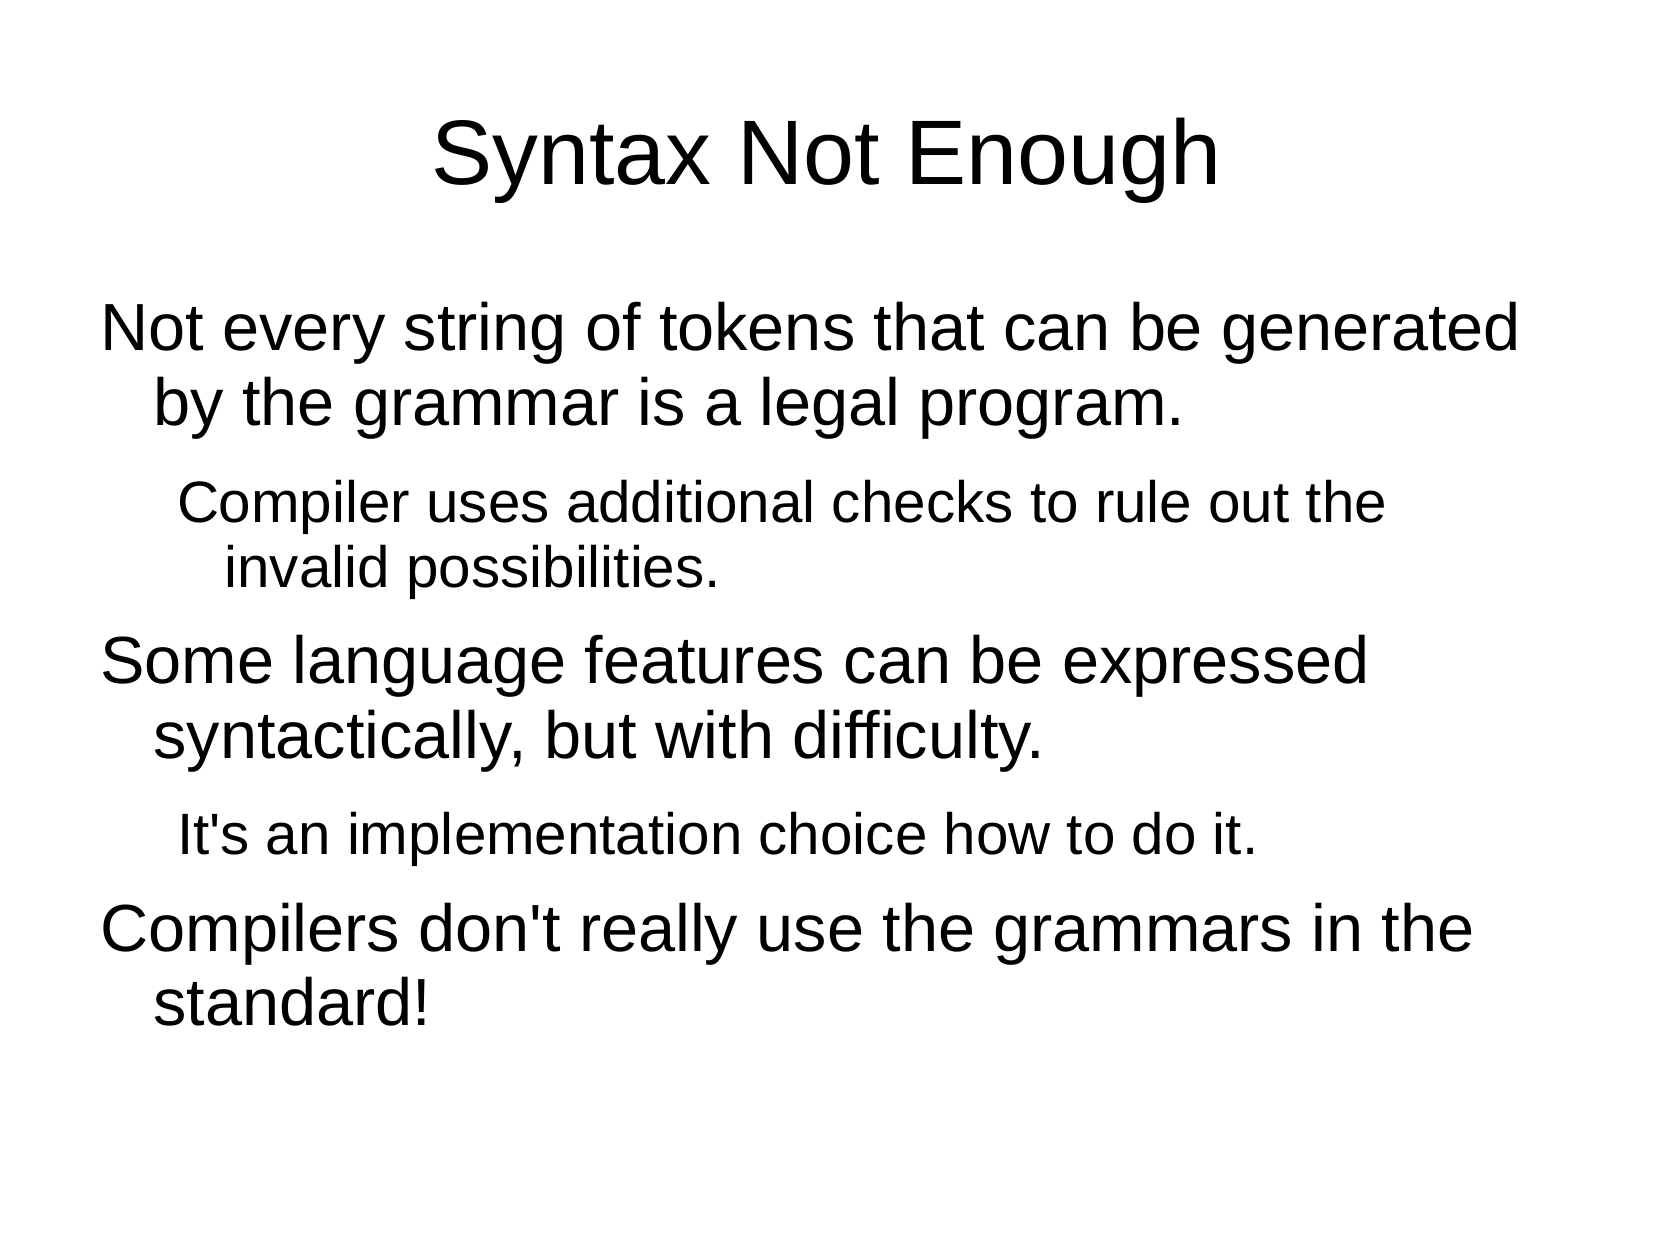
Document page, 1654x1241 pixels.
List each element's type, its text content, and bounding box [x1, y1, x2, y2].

list Not every string of tokens that can be generated by the grammar is a legal program. Compiler uses additional checks to rule out the invalid possibilities. Some language features can be expressed syntactically, but with difficulty. It's an implementation choice how to do it. Compilers don't really use the grammars in the standard! [82, 290, 1571, 1094]
title Syntax Not Enough [82, 49, 1571, 257]
